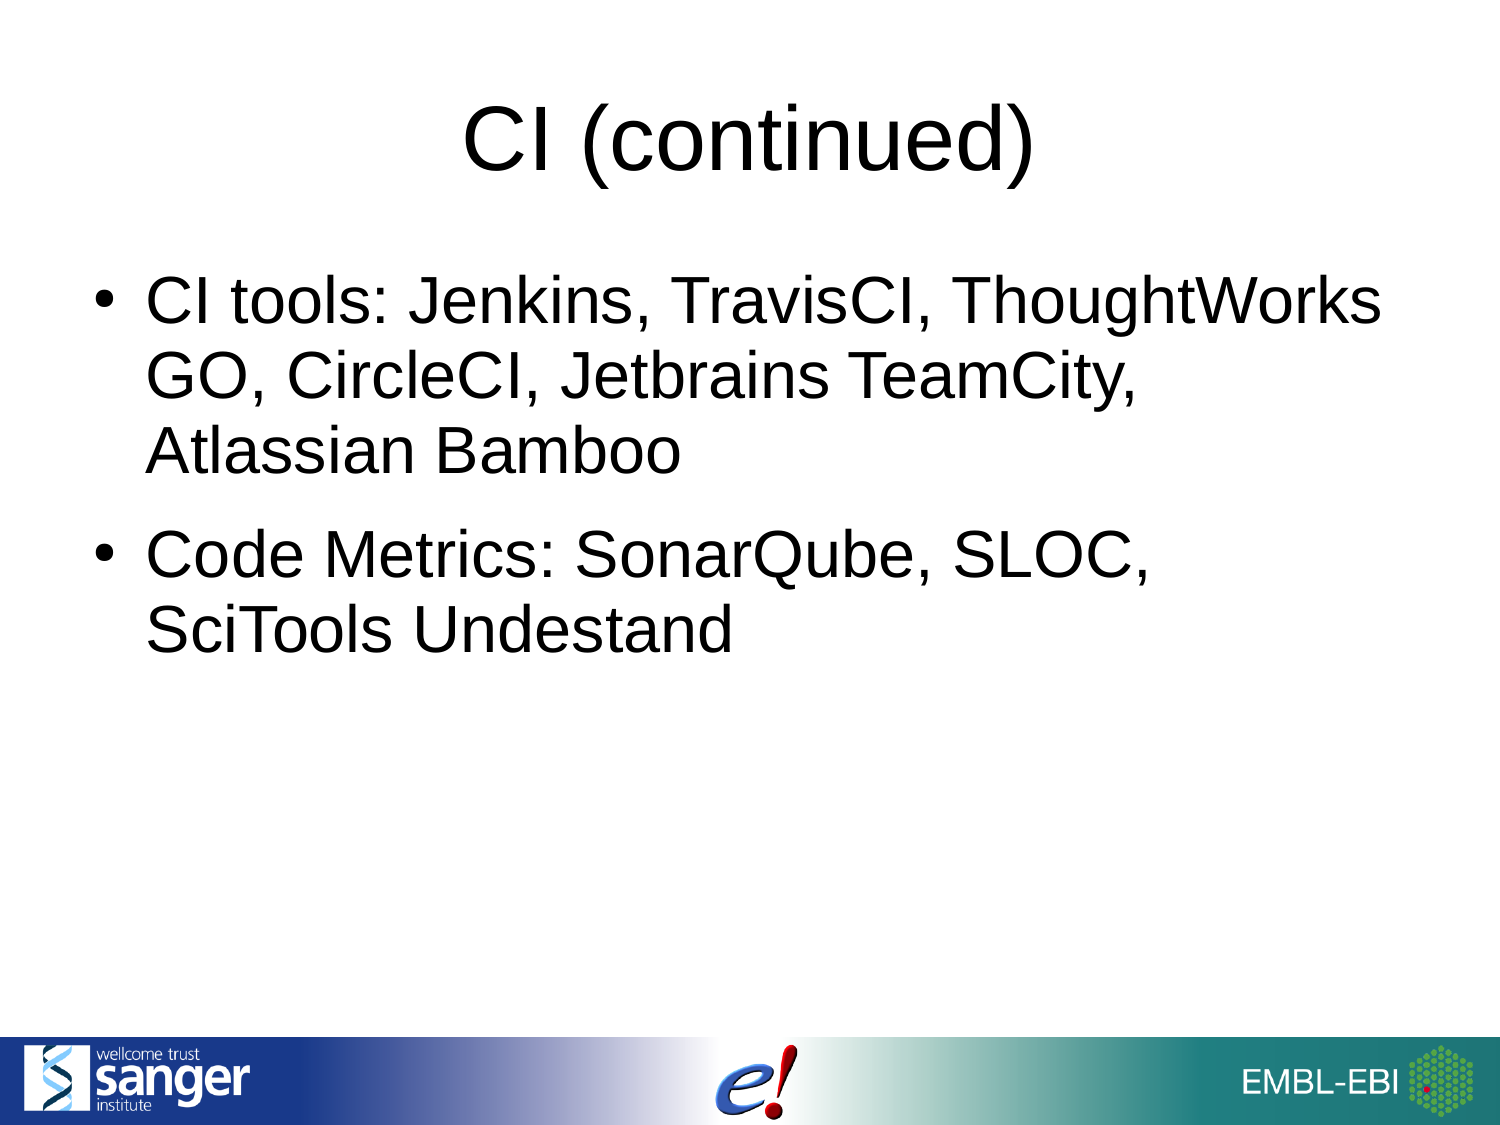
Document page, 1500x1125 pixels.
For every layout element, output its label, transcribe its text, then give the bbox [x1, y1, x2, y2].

title CI (continued) [75, 44, 1425, 233]
list CI tools: Jenkins, TravisCI, ThoughtWorks GO, CircleCI, Jetbrains TeamCity, Atlassian Bamboo Code Metrics: SonarQube, SLOC, SciTools Undestand [75, 263, 1395, 916]
picture [0, 1037, 1500, 1125]
